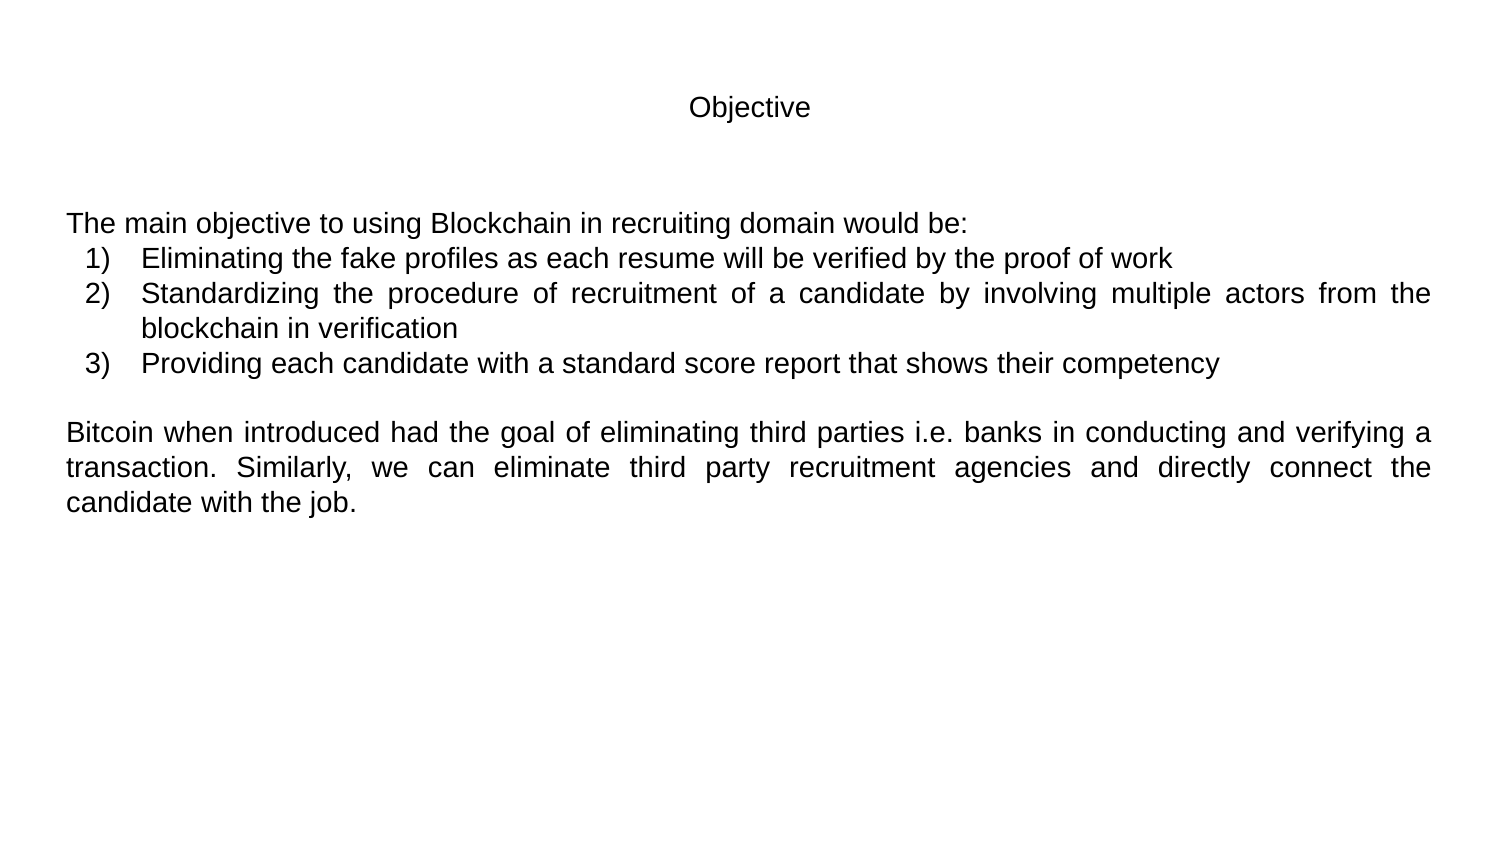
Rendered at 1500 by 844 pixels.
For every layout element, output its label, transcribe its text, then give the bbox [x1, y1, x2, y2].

title Objective [51, 72, 1449, 167]
list The main objective to using Blockchain in recruiting domain would be: Eliminating the fake profiles as each resume will be verified by the proof of work Standardizing the procedure of recruitment of a candidate by involving multiple actors from the blockchain in verification Providing each candidate with a standard score report that shows their competency Bitcoin when introduced had the goal of eliminating third parties i.e. banks in conducting and verifying a transaction. Similarly, we can eliminate third party recruitment agencies and directly connect the candidate with the job. [51, 189, 1449, 750]
